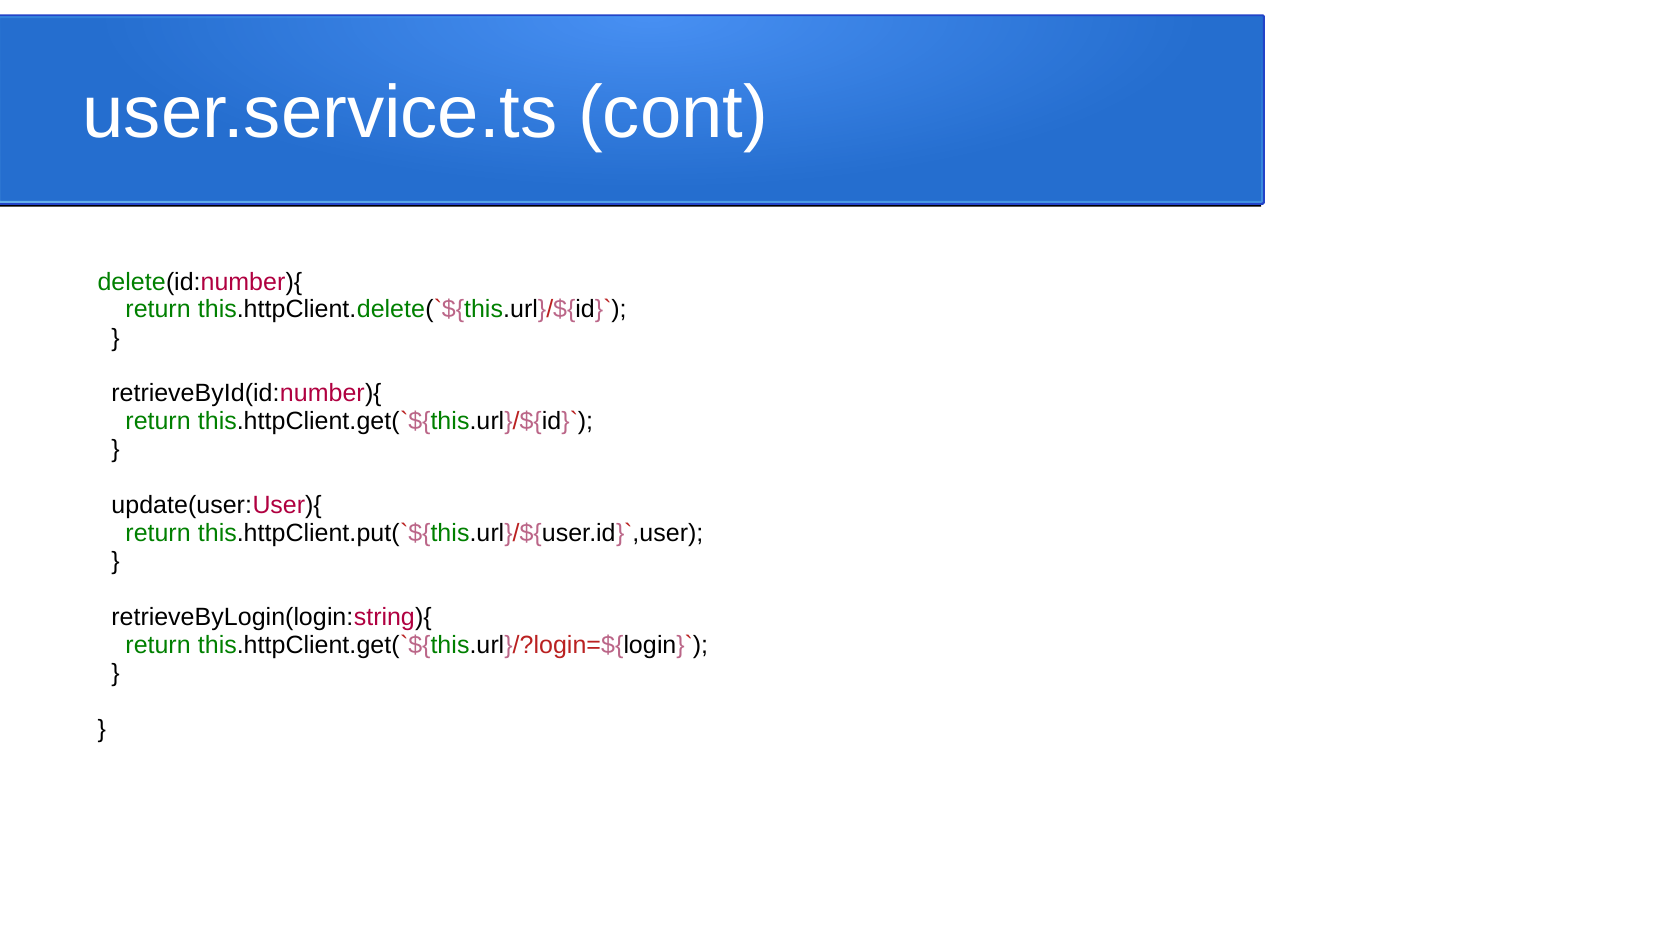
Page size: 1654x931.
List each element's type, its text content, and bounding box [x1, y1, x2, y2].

title user.service.ts (cont) [82, 35, 1235, 189]
text_box delete(id:number){ return this.httpClient.delete(`${this.url}/${id}`); } retrieveById(id:number){ return this.httpClient.get(`${this.url}/${id}`); } update(user:User){ return this.httpClient.put(`${this.url}/${user.id}`,user); } retrieveByLogin(login:string){ return this.httpClient.get(`${this.url}/?login=${login}`); } } [82, 259, 1371, 779]
